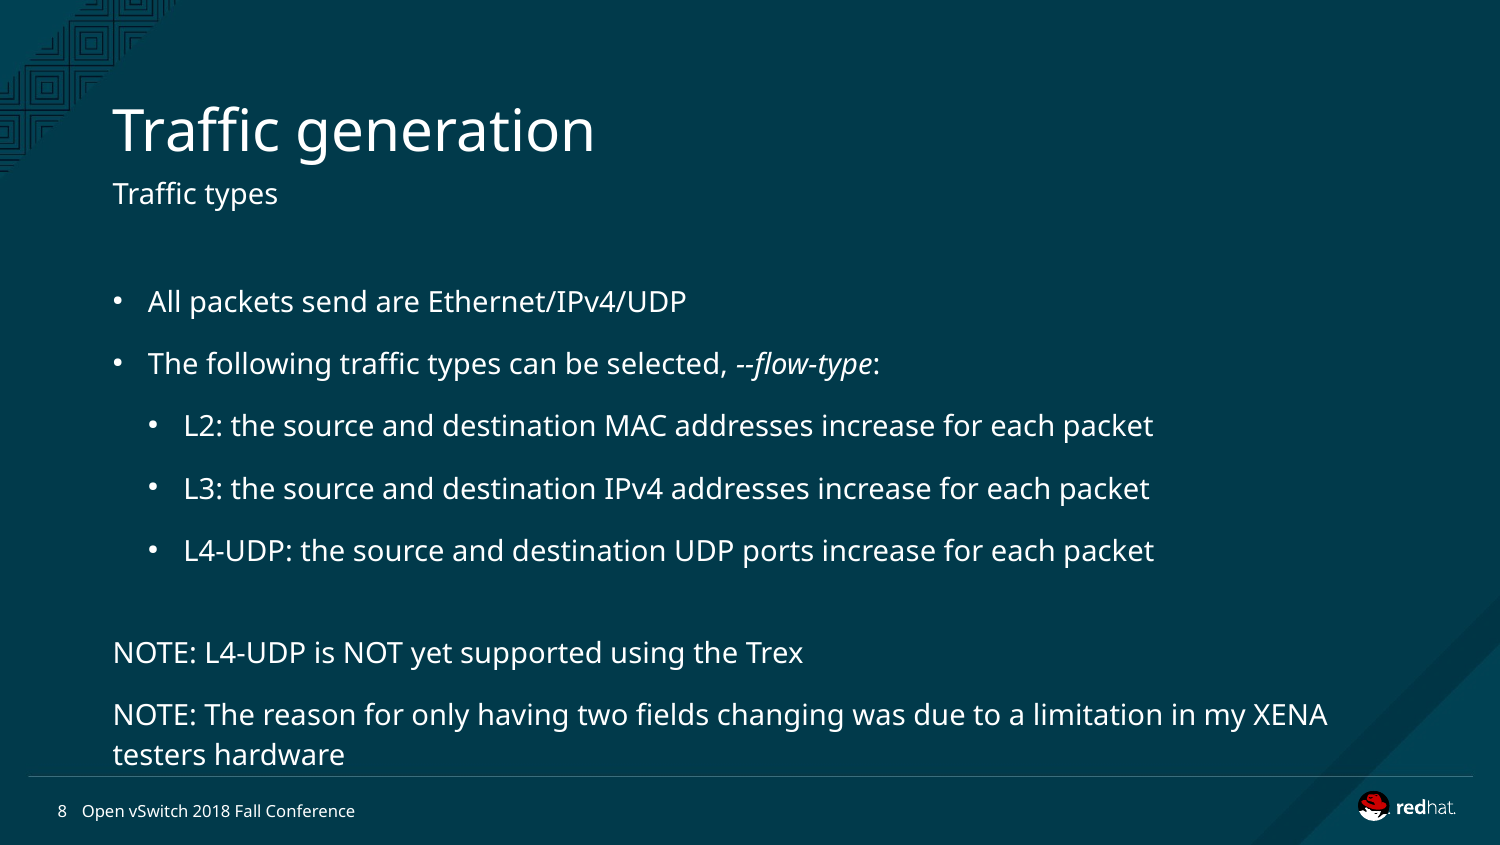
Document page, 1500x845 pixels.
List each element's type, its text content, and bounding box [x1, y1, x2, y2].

text_box All packets send are Ethernet/IPv4/UDP The following traffic types can be selected, --flow-type: L2: the source and destination MAC addresses increase for each packet L3: the source and destination IPv4 addresses increase for each packet L4-UDP: the source and destination UDP ports increase for each packet NOTE: L4-UDP is NOT yet supported using the Trex NOTE: The reason for only having two fields changing was due to a limitation in my XENA testers hardware [112, 281, 1388, 680]
subtitle Traffic types [112, 173, 1388, 237]
title Traffic generation [112, 0, 1388, 169]
picture [99, 38, 103, 49]
